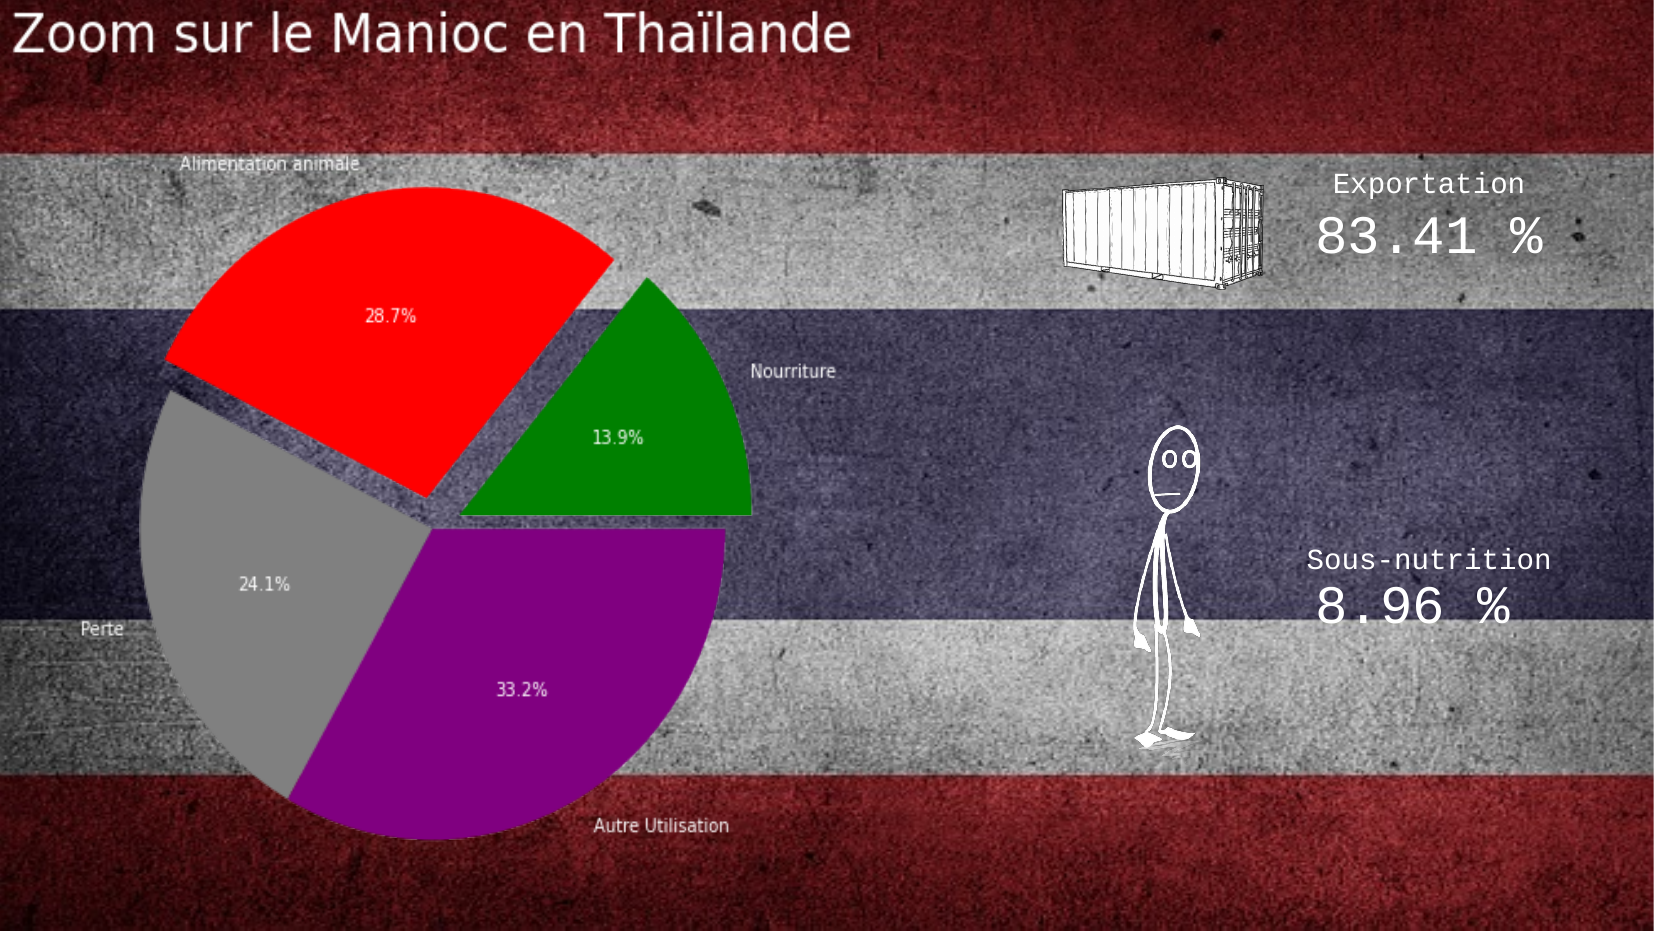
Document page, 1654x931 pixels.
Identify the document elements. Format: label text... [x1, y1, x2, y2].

text_box Sous-nutrition 8.96 % [1275, 537, 1583, 681]
picture [0, 0, 1654, 931]
text_box Exportation 83.41 % [1275, 162, 1583, 308]
